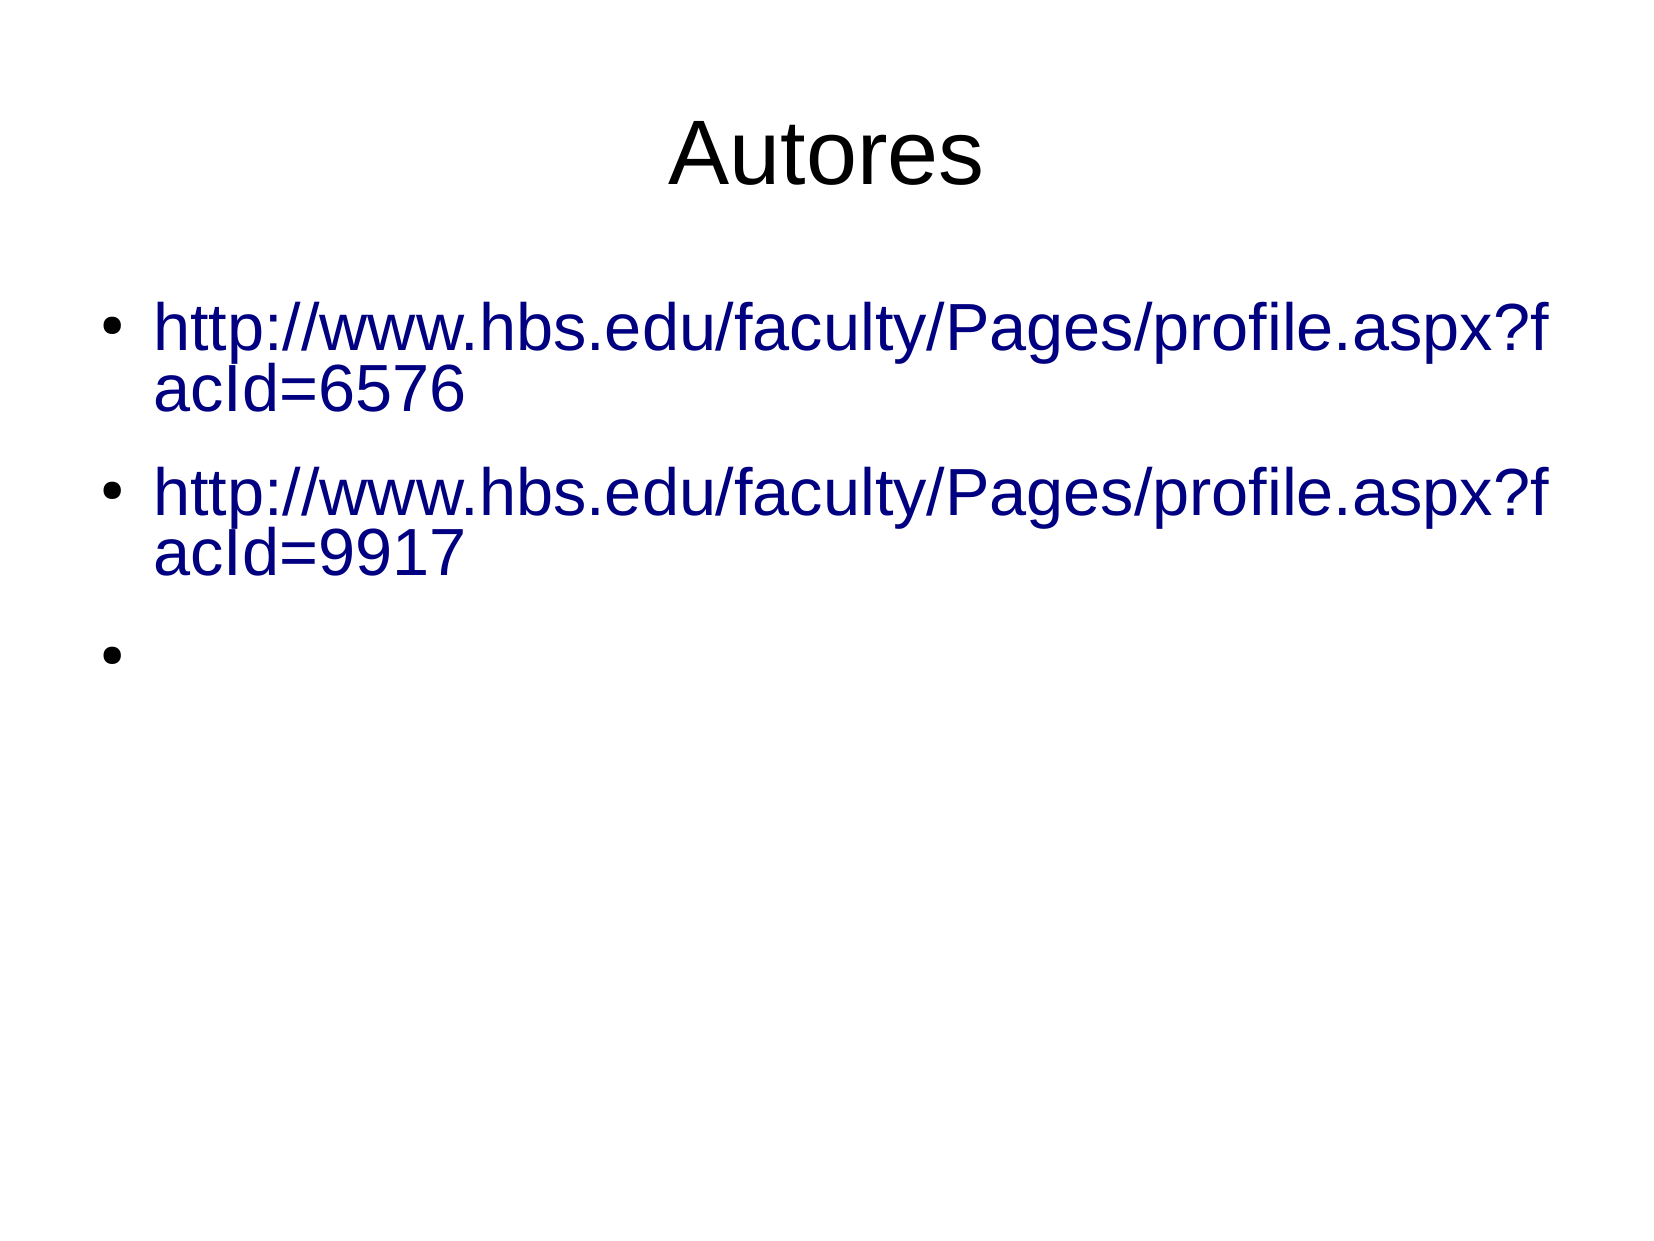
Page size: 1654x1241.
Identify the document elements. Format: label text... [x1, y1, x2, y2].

list http://www.hbs.edu/faculty/Pages/profile.aspx?facId=6576 http://www.hbs.edu/faculty/Pages/profile.aspx?facId=9917 [82, 290, 1571, 1010]
title Autores [82, 49, 1571, 257]
